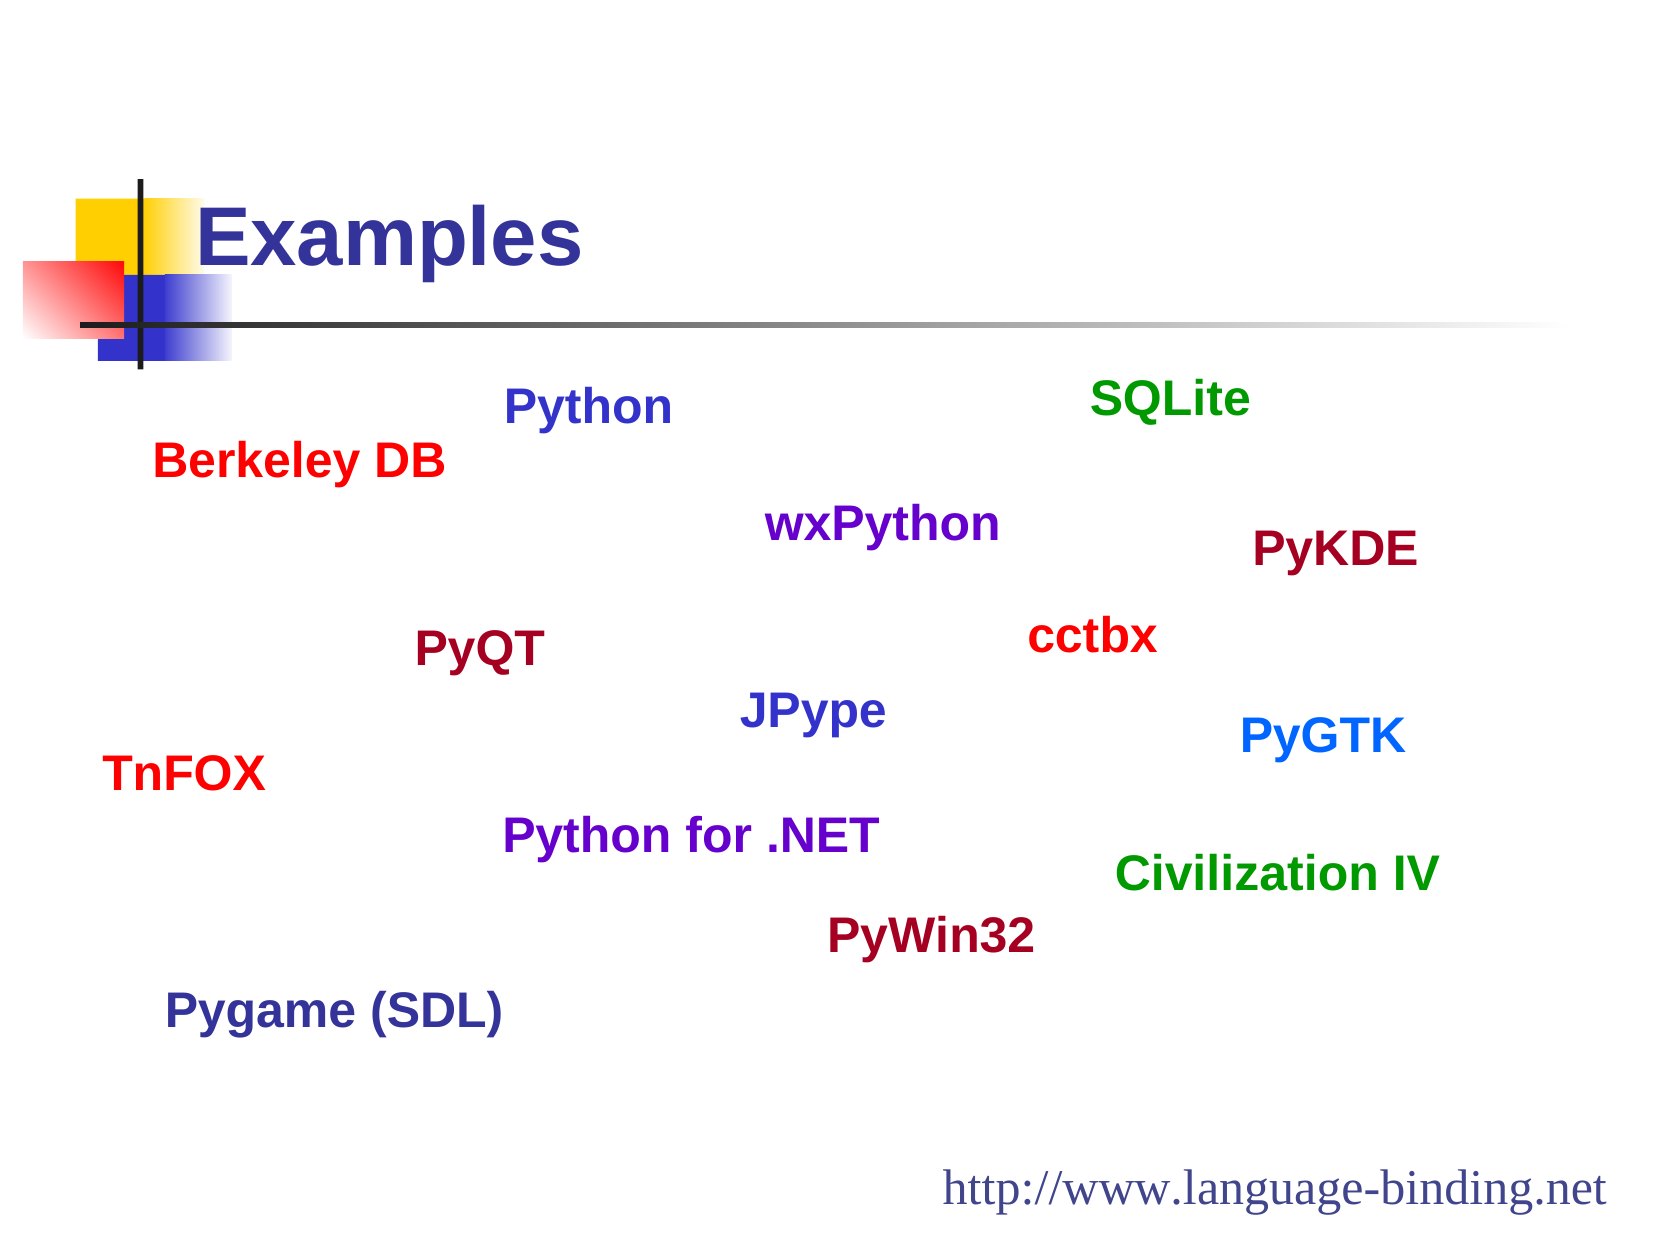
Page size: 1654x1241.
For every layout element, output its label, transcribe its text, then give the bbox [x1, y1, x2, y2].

text_box JPype [725, 674, 1001, 747]
text_box PyKDE [1237, 512, 1588, 584]
text_box TnFOX [87, 737, 313, 809]
text_box PyGTK [1224, 699, 1476, 772]
list Python [487, 375, 712, 448]
text_box PyQT [399, 612, 588, 684]
text_box Berkeley DB [137, 424, 526, 497]
text_box Civilization IV [1099, 837, 1501, 909]
text_box cctbx [1012, 599, 1201, 672]
text_box SQLite [1074, 362, 1313, 434]
text_box wxPython [750, 487, 1038, 559]
text_box PyWin32 [812, 899, 1078, 972]
text_box http://www.language-binding.net [937, 1162, 1613, 1216]
title Examples [178, 174, 644, 292]
text_box Python for .NET [487, 799, 951, 872]
text_box Pygame (SDL) [149, 974, 563, 1047]
